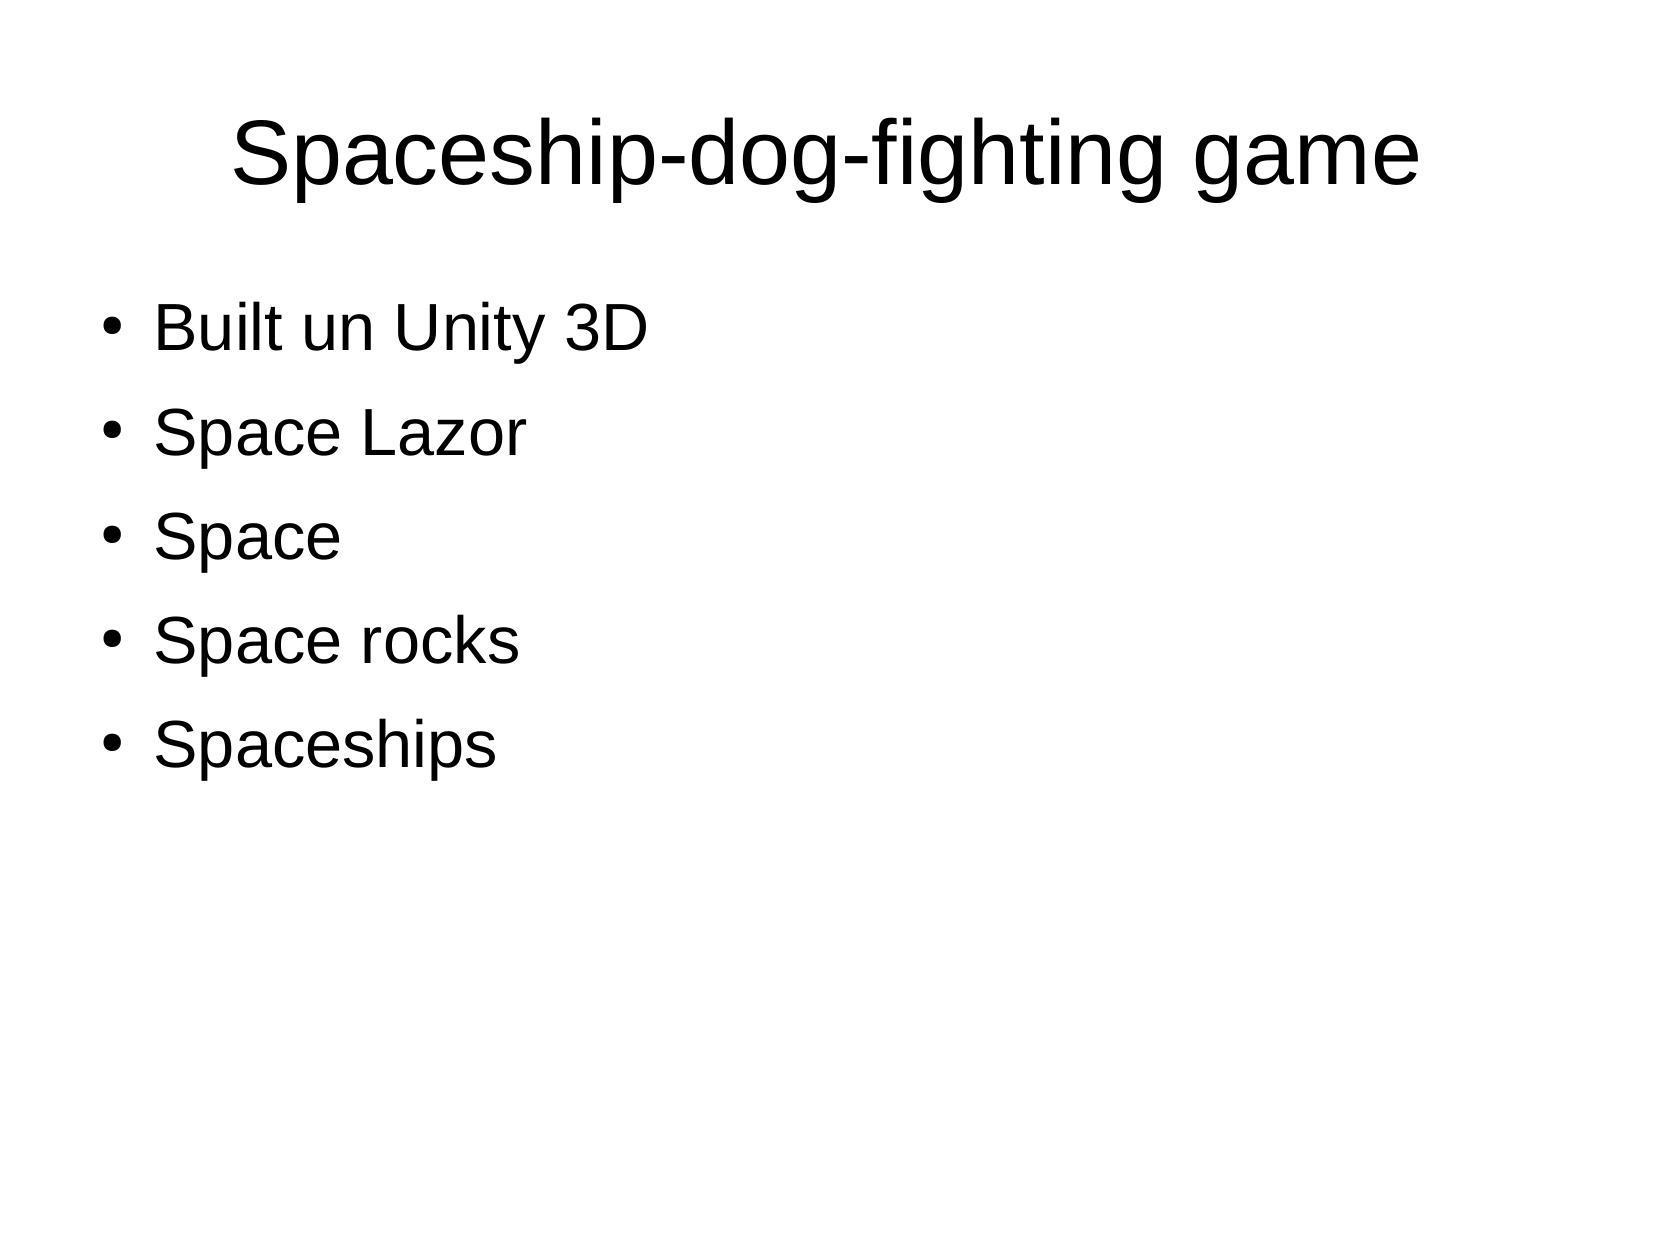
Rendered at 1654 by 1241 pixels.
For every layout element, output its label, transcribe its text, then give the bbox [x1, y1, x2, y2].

list Built un Unity 3D Space Lazor Space Space rocks Spaceships [82, 290, 1571, 1010]
title Spaceship-dog-fighting game [82, 49, 1571, 257]
